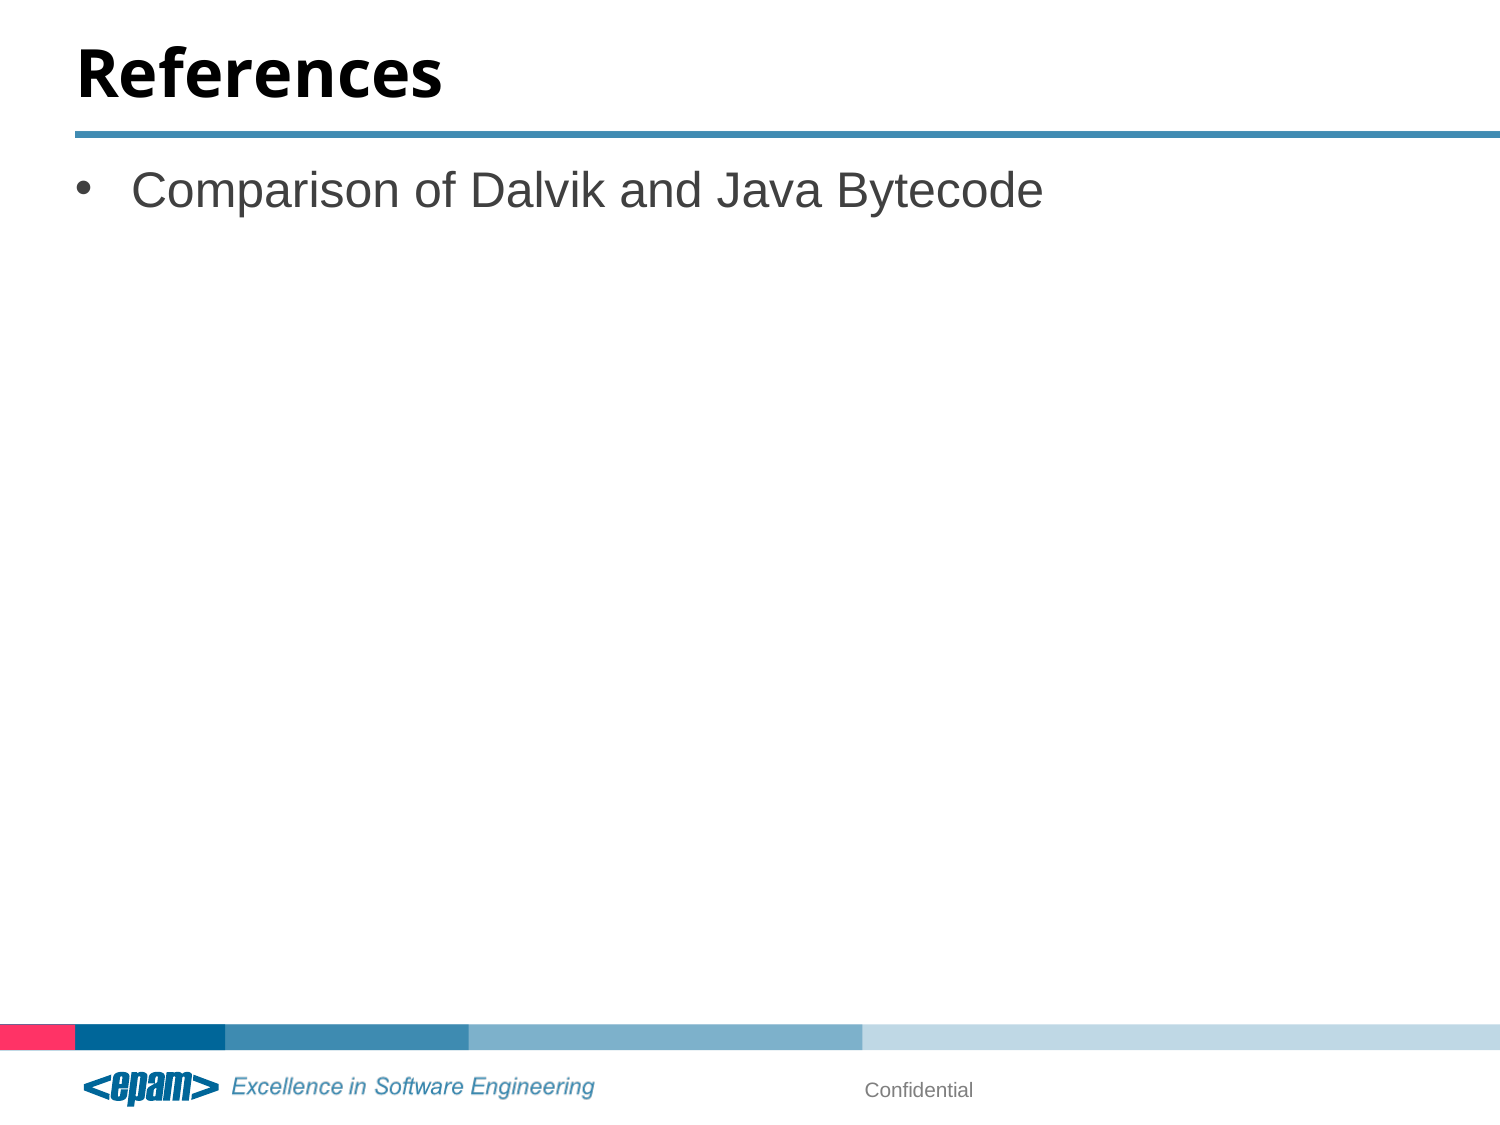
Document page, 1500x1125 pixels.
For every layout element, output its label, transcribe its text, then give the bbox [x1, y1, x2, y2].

picture [216, 1063, 647, 1115]
picture [75, 134, 1500, 139]
text_box Confidential [849, 1069, 1351, 1125]
text_box References [75, 45, 1500, 134]
list Comparison of Dalvik and Java Bytecode [59, 149, 1441, 1000]
